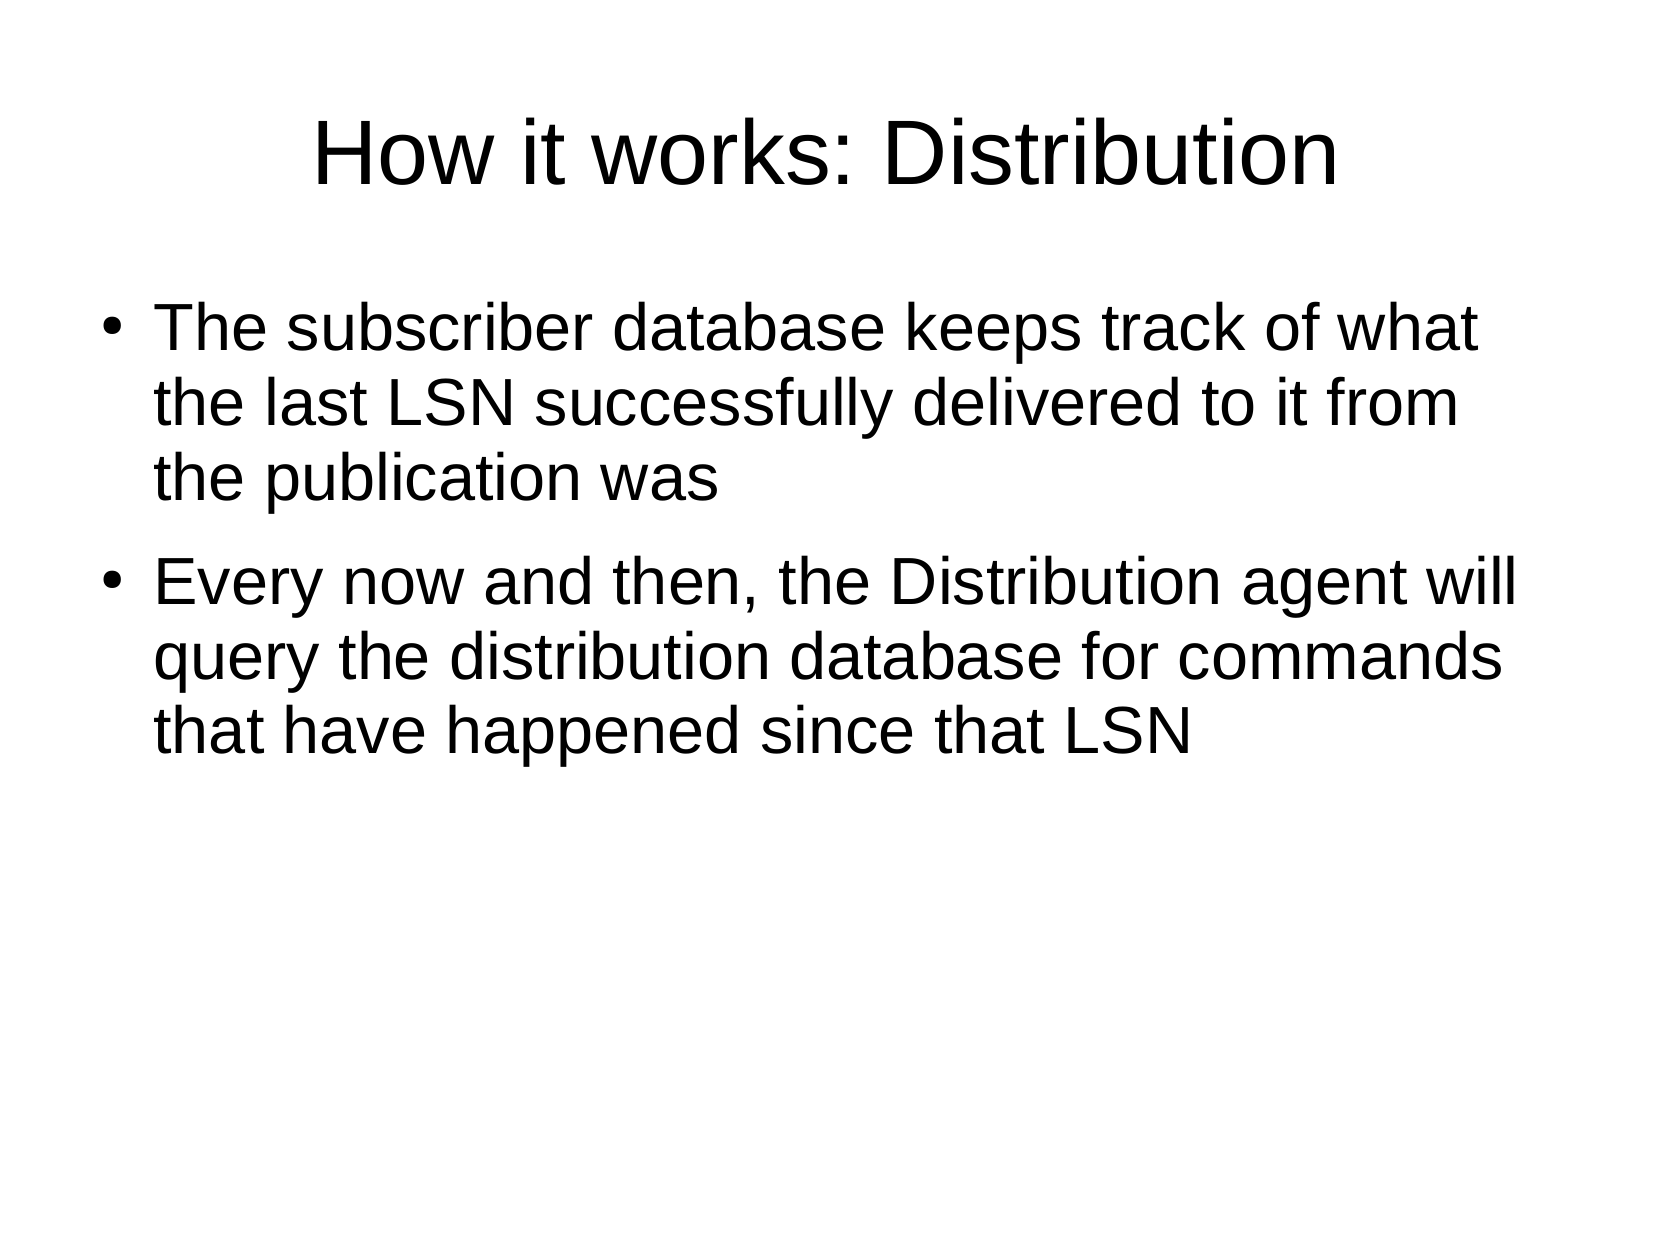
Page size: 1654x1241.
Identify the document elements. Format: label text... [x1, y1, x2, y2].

title How it works: Distribution [82, 56, 1571, 250]
list The subscriber database keeps track of what the last LSN successfully delivered to it from the publication was Every now and then, the Distribution agent will query the distribution database for commands that have happened since that LSN [82, 290, 1571, 1109]
